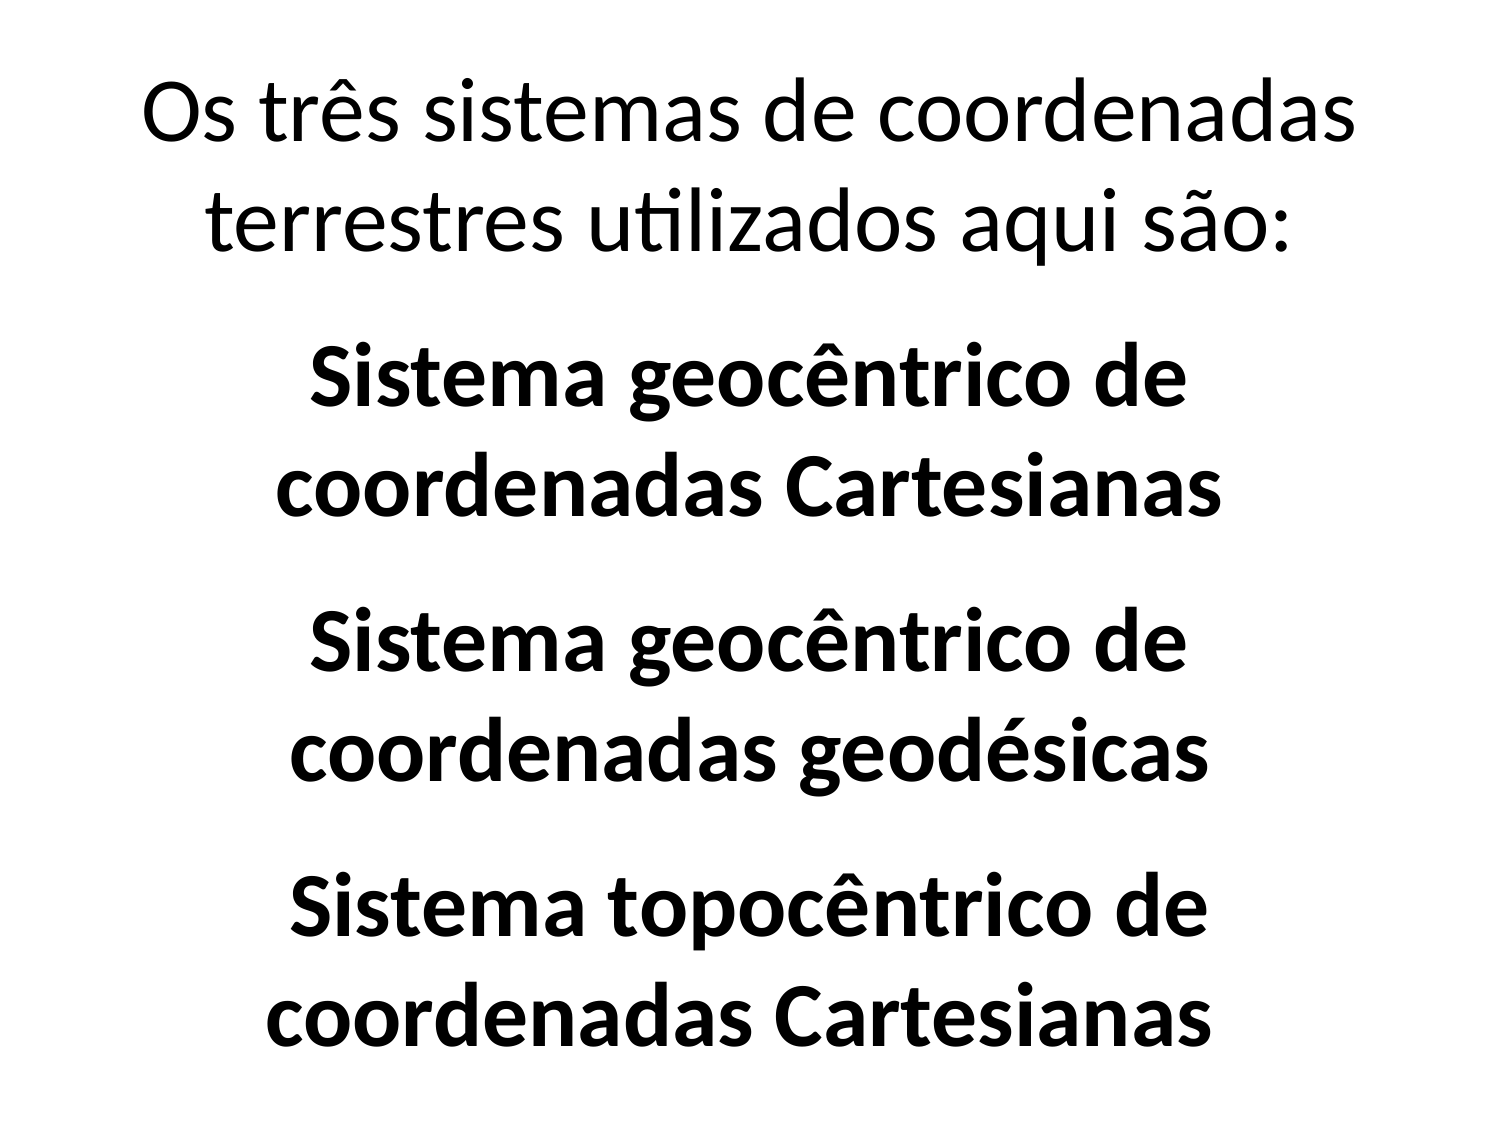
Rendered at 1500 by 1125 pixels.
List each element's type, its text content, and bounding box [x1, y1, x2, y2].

text_box Os três sistemas de coordenadas terrestres utilizados aqui são: Sistema geocêntrico de coordenadas Cartesianas Sistema geocêntrico de coordenadas geodésicas Sistema topocêntrico de coordenadas Cartesianas [53, 42, 1447, 1073]
